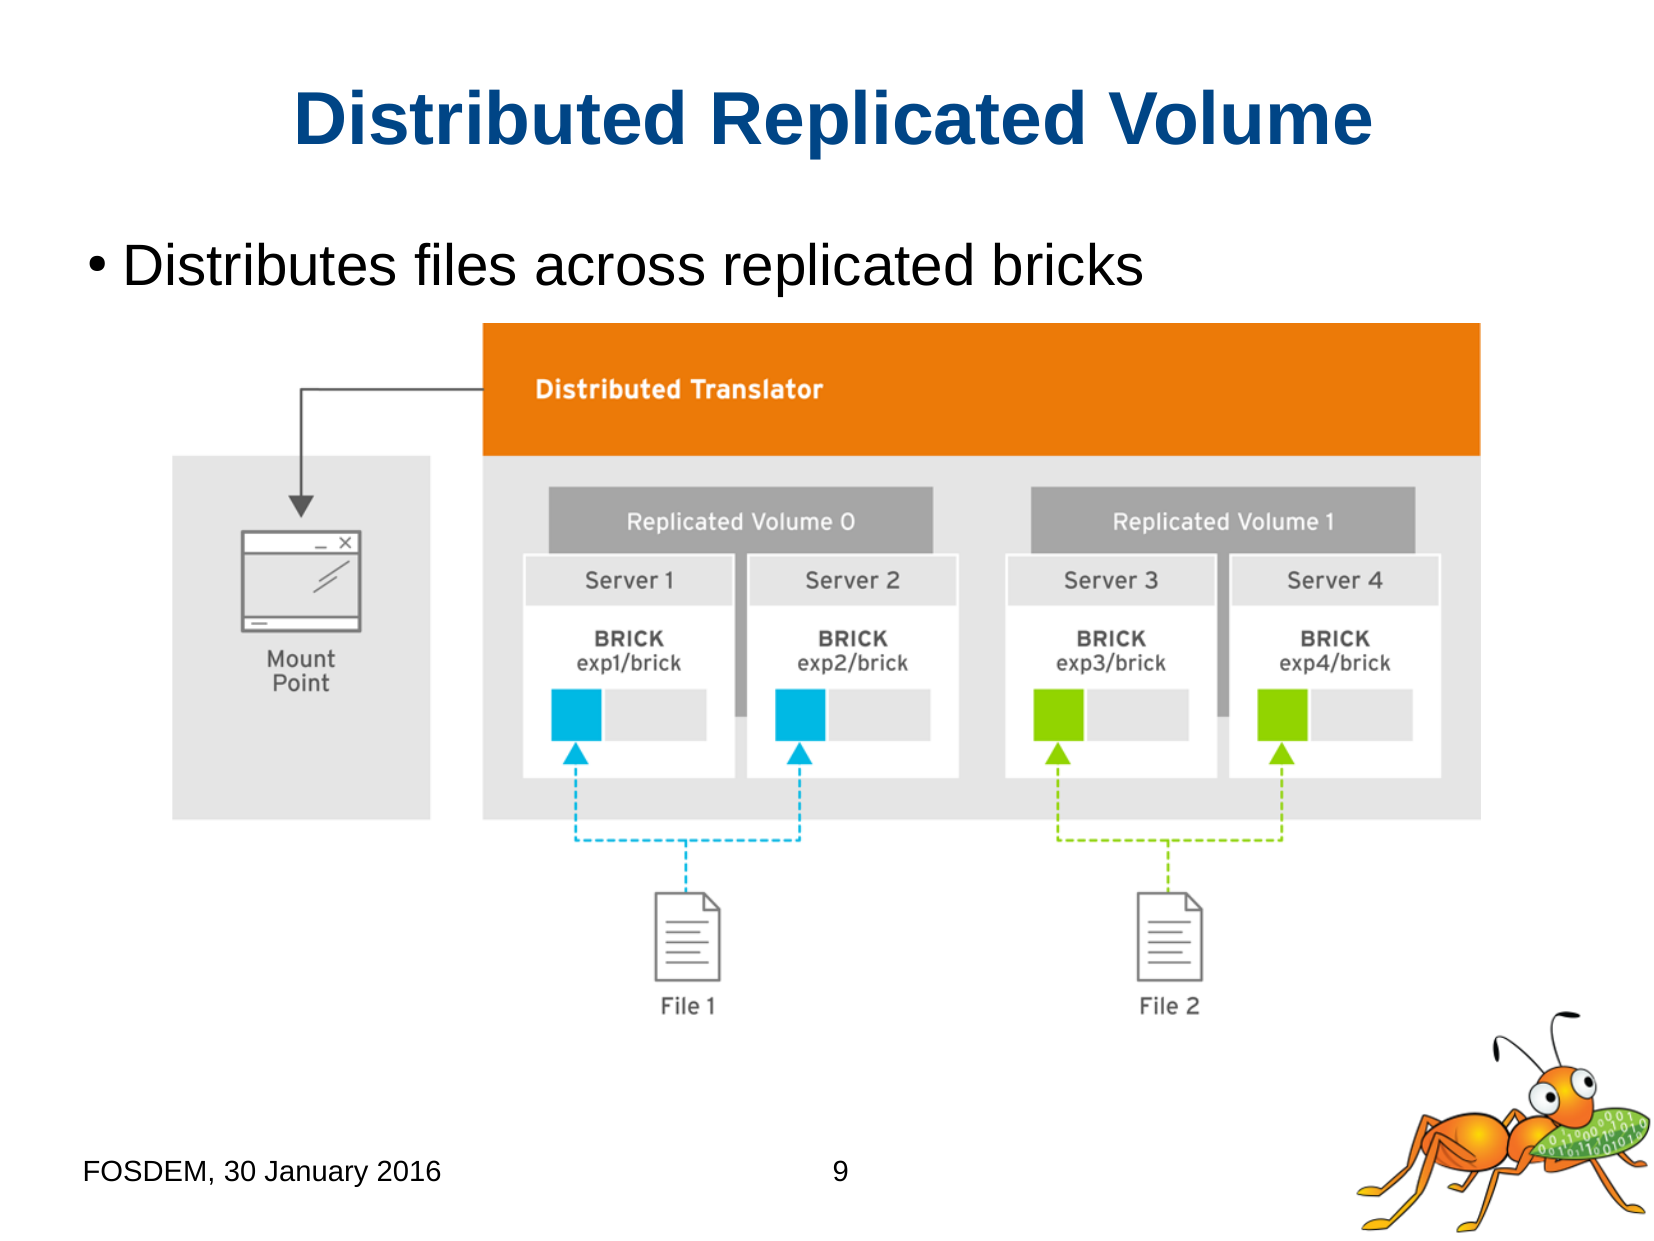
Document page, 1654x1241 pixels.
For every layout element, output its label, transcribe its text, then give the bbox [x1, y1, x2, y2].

picture [172, 323, 1481, 1035]
title Distributed Replicated Volume [90, 15, 1579, 223]
picture [1353, 1009, 1654, 1235]
list Distributes files across replicated bricks [86, 232, 1576, 1111]
